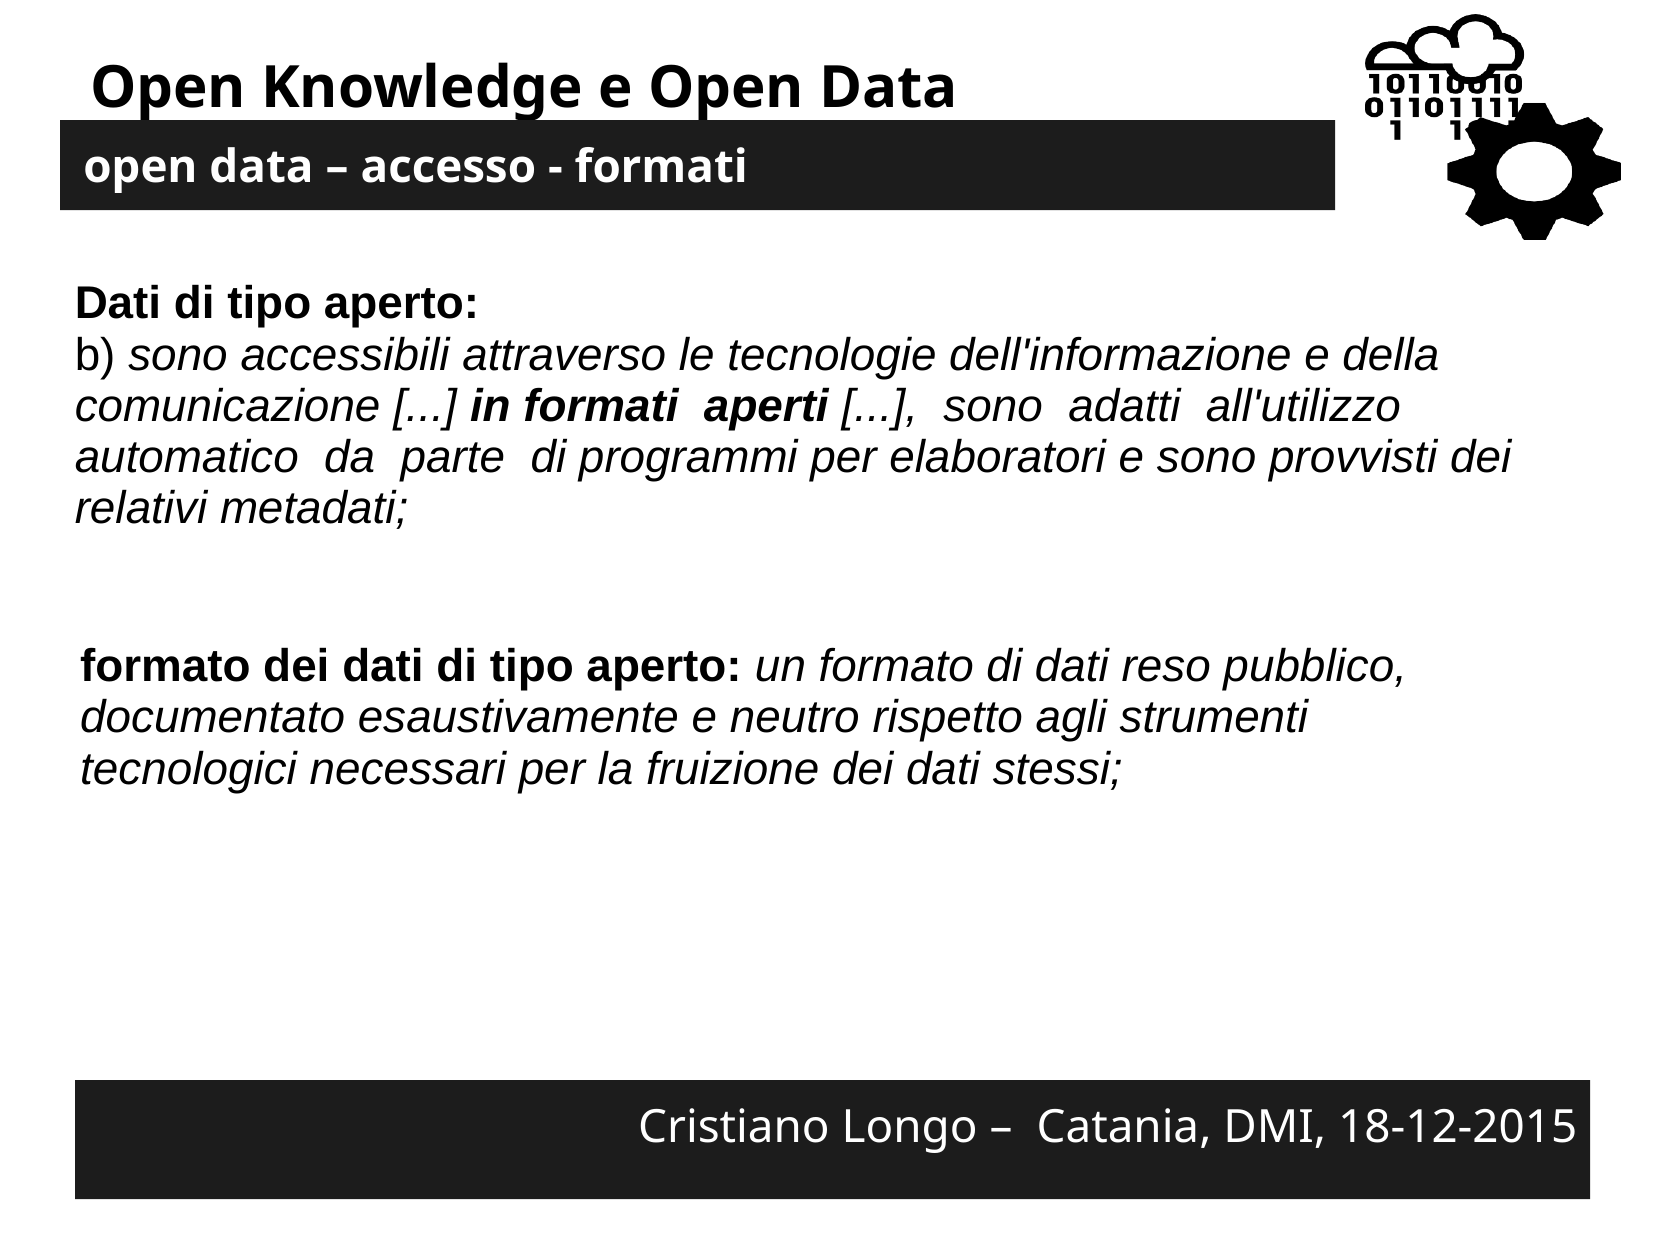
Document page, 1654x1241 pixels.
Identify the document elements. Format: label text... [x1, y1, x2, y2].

text_box Dati di tipo aperto: b) sono accessibili attraverso le tecnologie dell'informazione e della comunicazione [...] in formati aperti [...], sono adatti all'utilizzo automatico da parte di programmi per elaboratori e sono provvisti dei relativi metadati; [60, 270, 1546, 542]
list open data – accesso - formati [60, 120, 1336, 211]
list Open Knowledge e Open Data [75, 45, 1325, 120]
picture [1365, 14, 1621, 241]
list Cristiano Longo – Catania, DMI, 18-12-2015 [75, 1080, 1591, 1200]
text_box formato dei dati di tipo aperto: un formato di dati reso pubblico, documentato esaustivamente e neutro rispetto agli strumenti tecnologici necessari per la fruizione dei dati stessi; [9, 640, 1510, 836]
